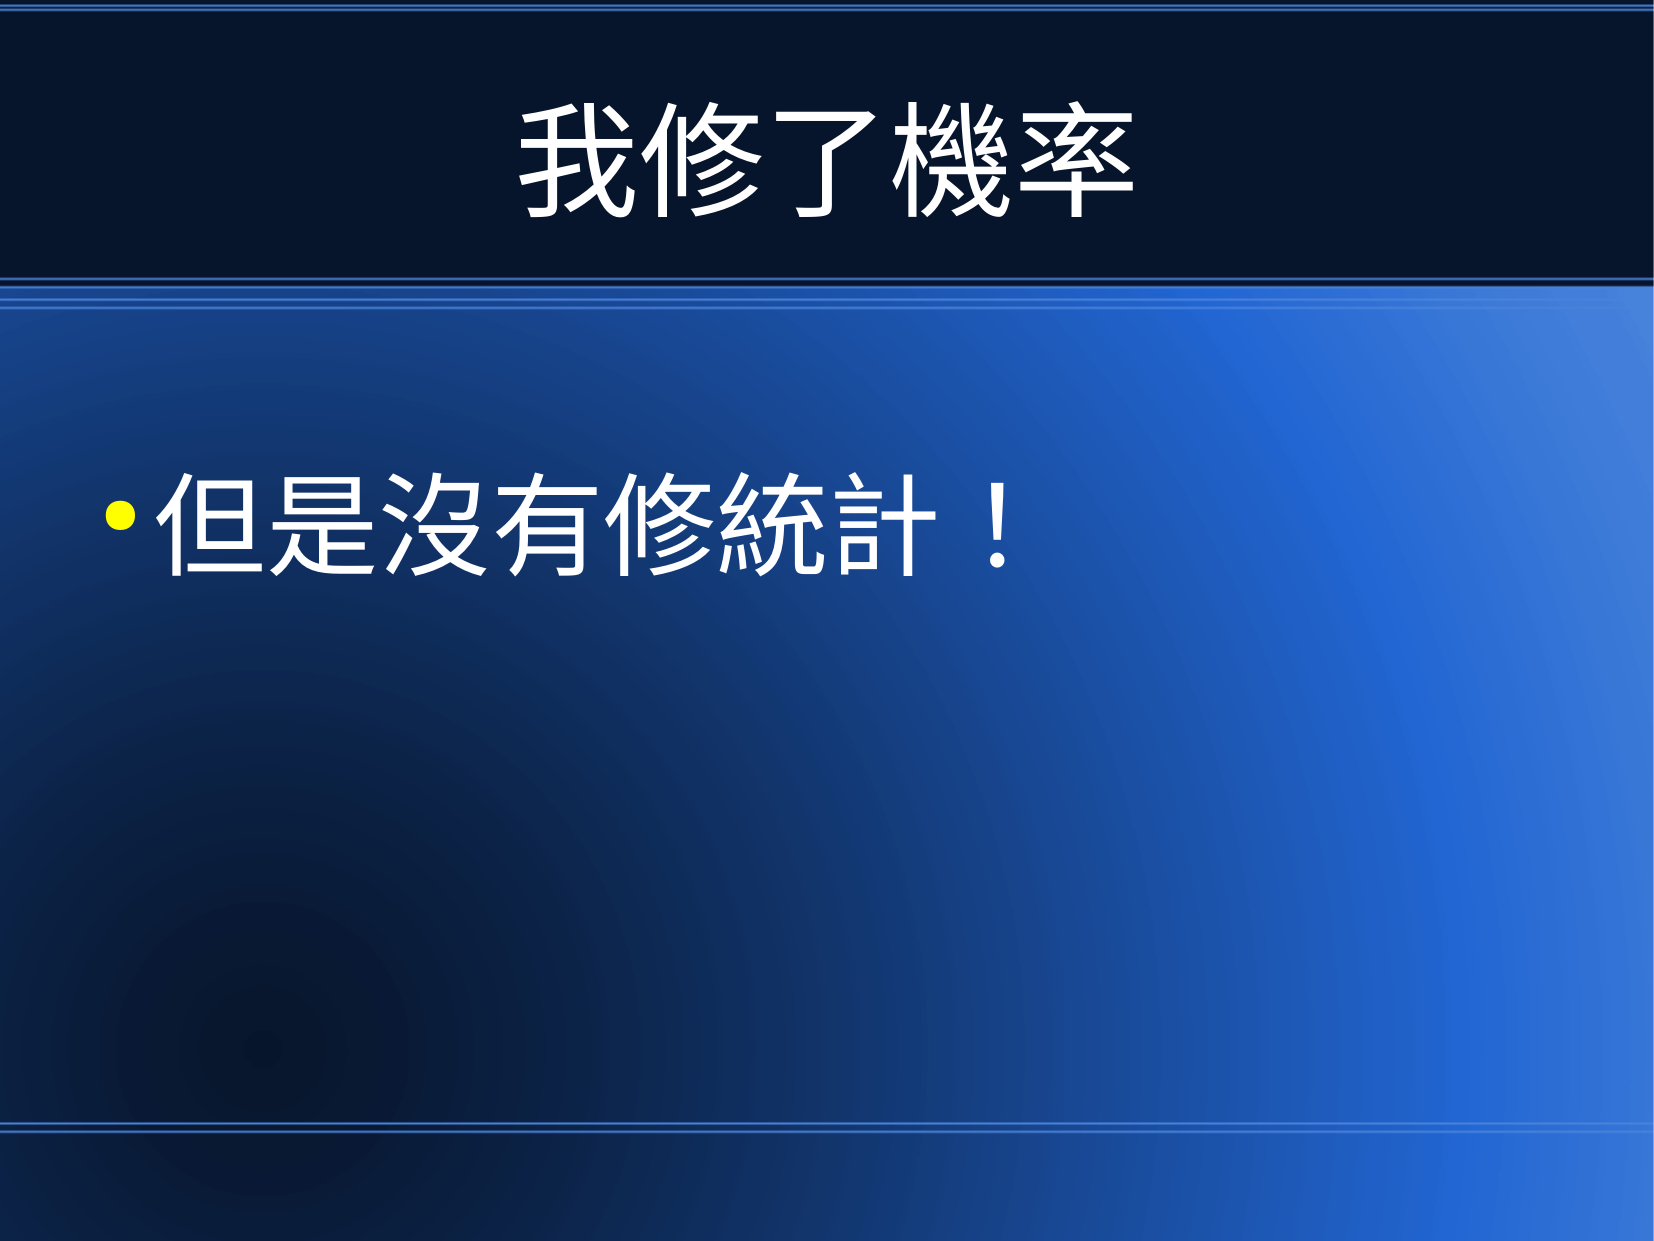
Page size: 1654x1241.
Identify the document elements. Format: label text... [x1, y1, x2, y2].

list 但是沒有修統計！ [82, 355, 1571, 1241]
picture [0, 0, 1654, 1241]
title 我修了機率 [82, 49, 1571, 257]
